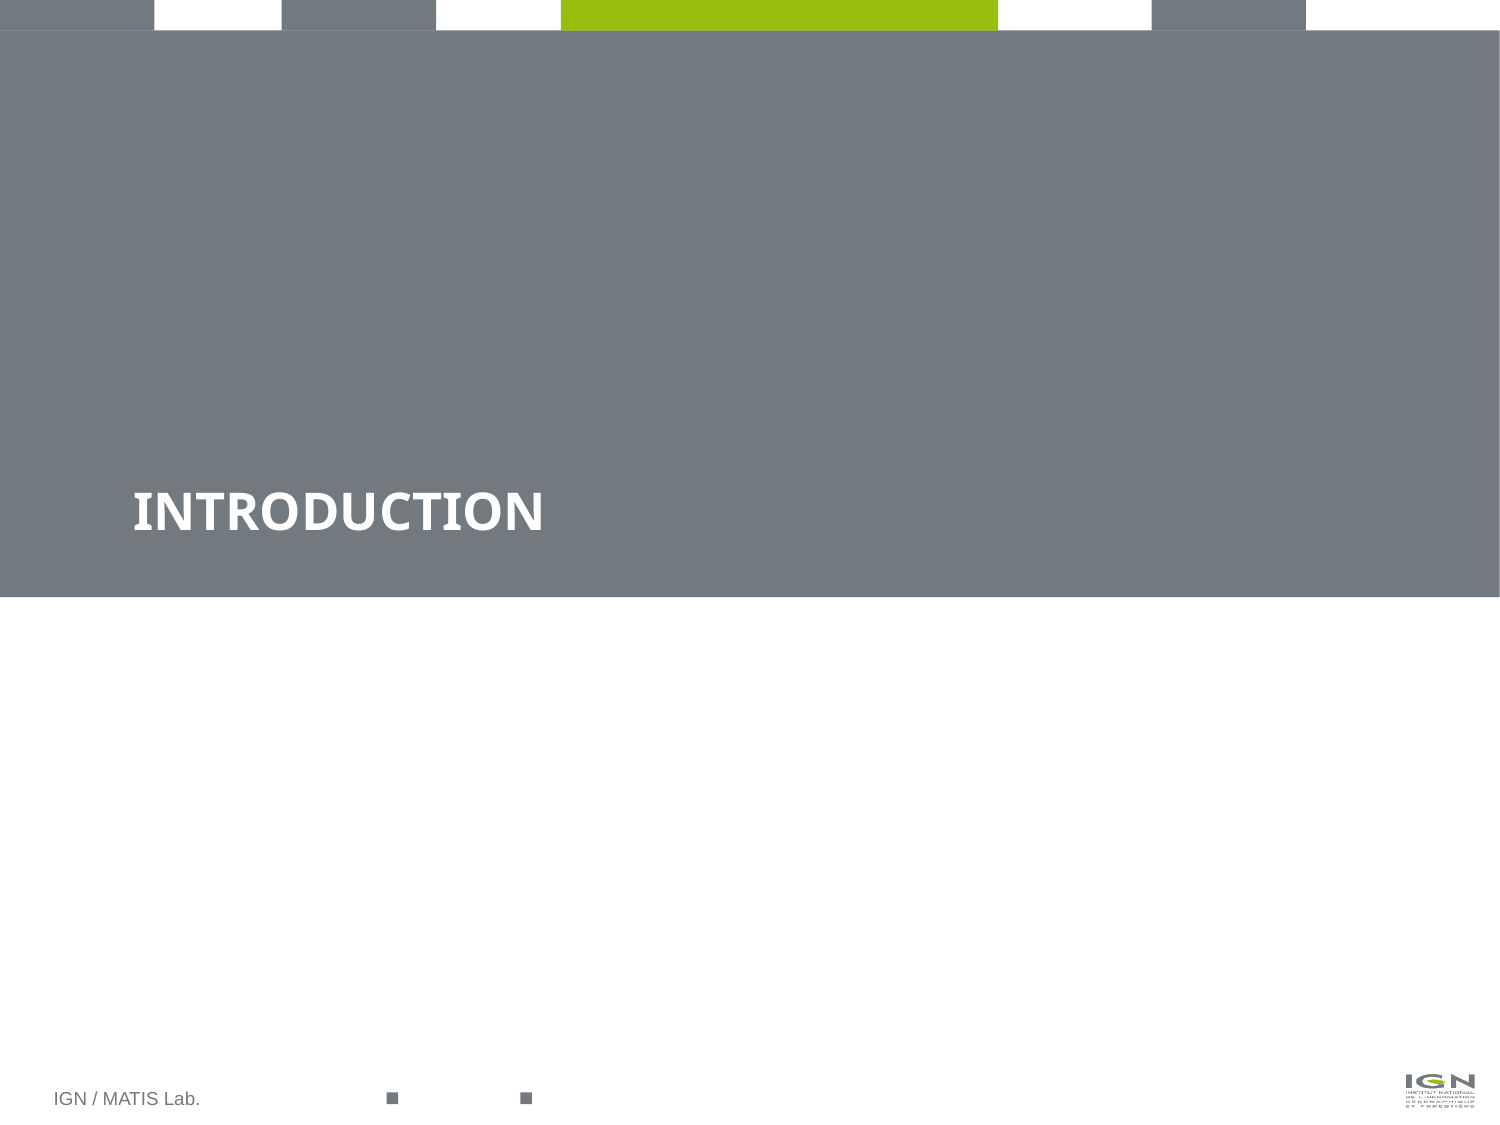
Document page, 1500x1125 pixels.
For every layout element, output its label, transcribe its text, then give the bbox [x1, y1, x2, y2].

picture [1404, 1074, 1475, 1108]
text_box IGN / MATIS Lab. [39, 1067, 360, 1125]
text_box INTRODUCTION [118, 471, 1394, 752]
